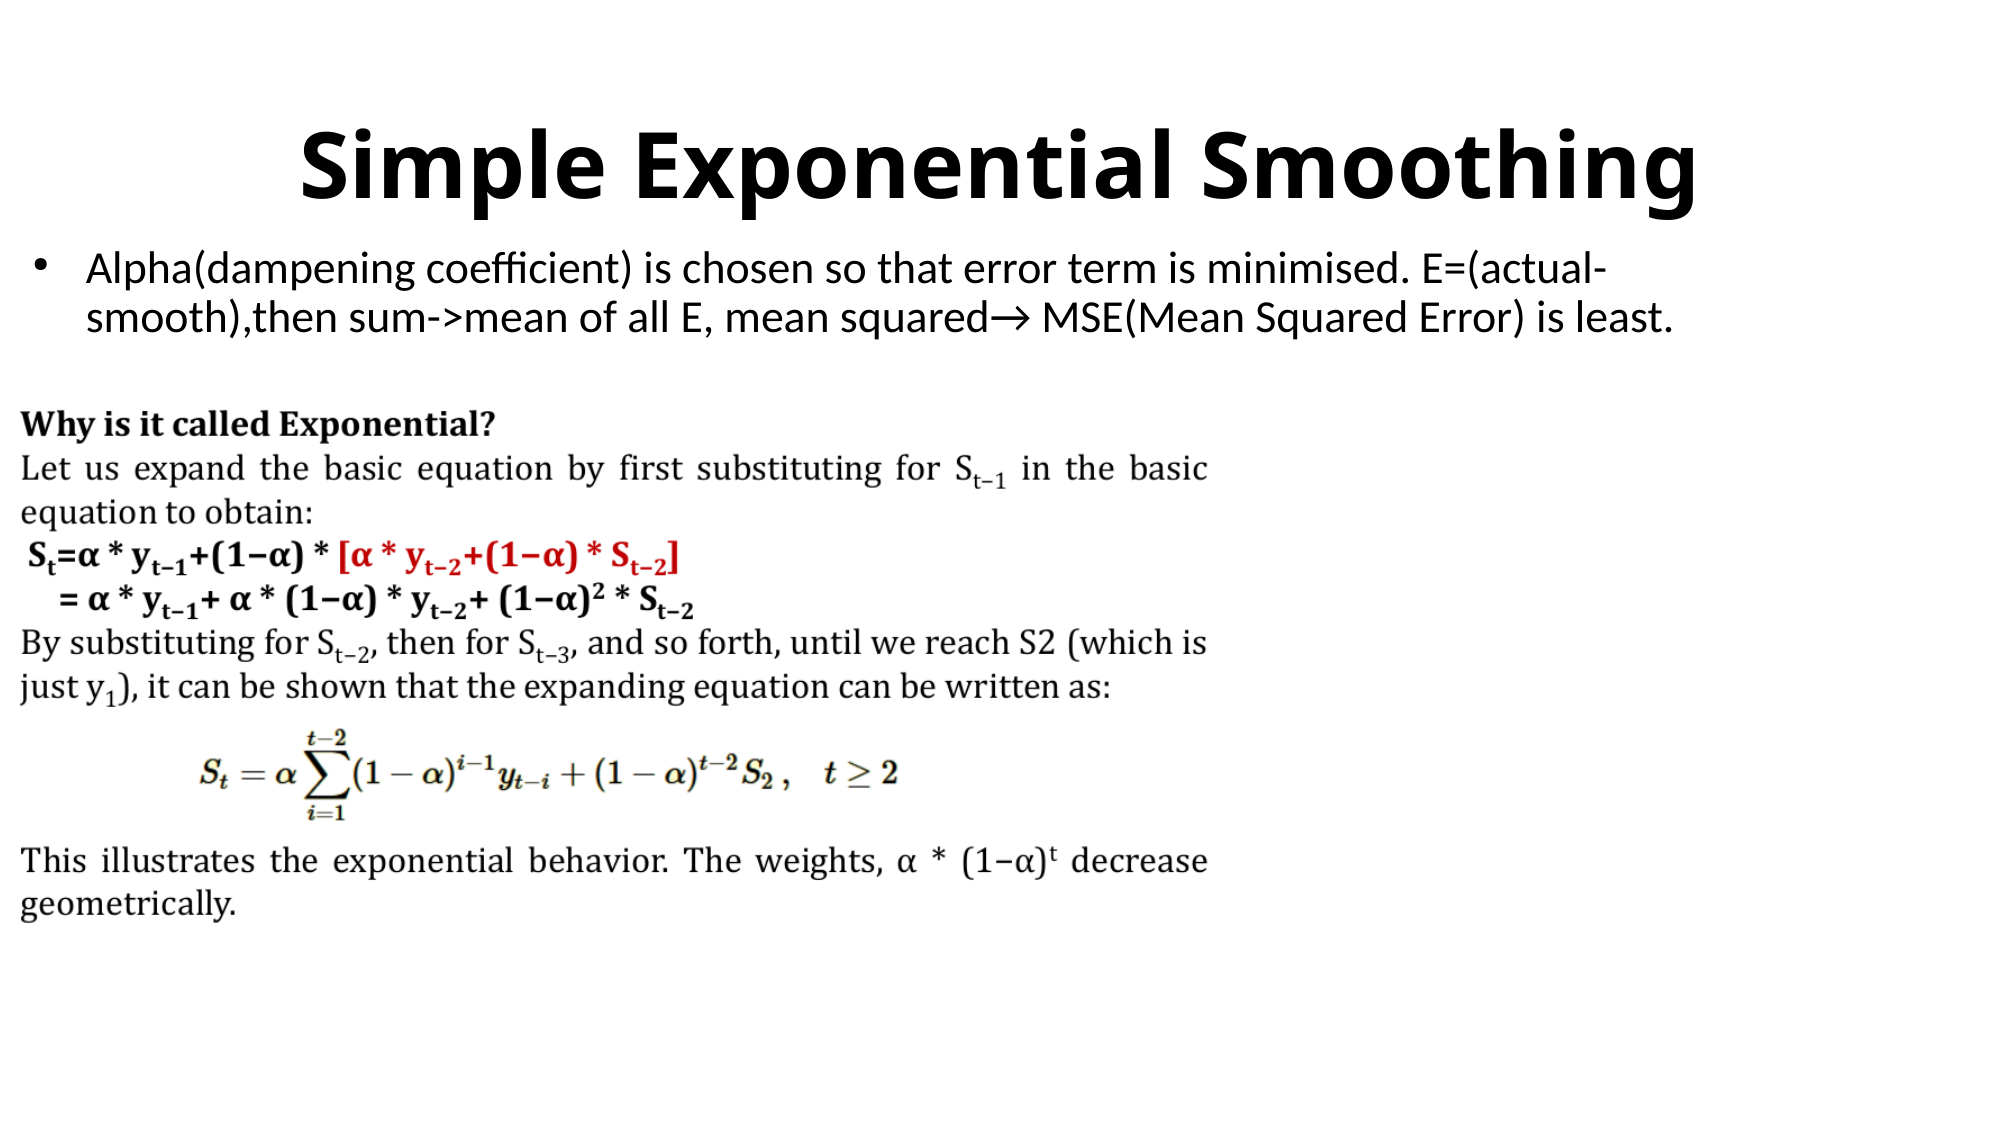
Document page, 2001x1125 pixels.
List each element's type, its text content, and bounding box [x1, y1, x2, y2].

list Alpha(dampening coefficient) is chosen so that error term is minimised. E=(actual-smooth),then sum->mean of all E, mean squared→ MSE(Mean Squared Error) is least. [0, 236, 1725, 950]
title Simple Exponential Smoothing [137, 59, 1863, 278]
picture [11, 401, 1221, 934]
